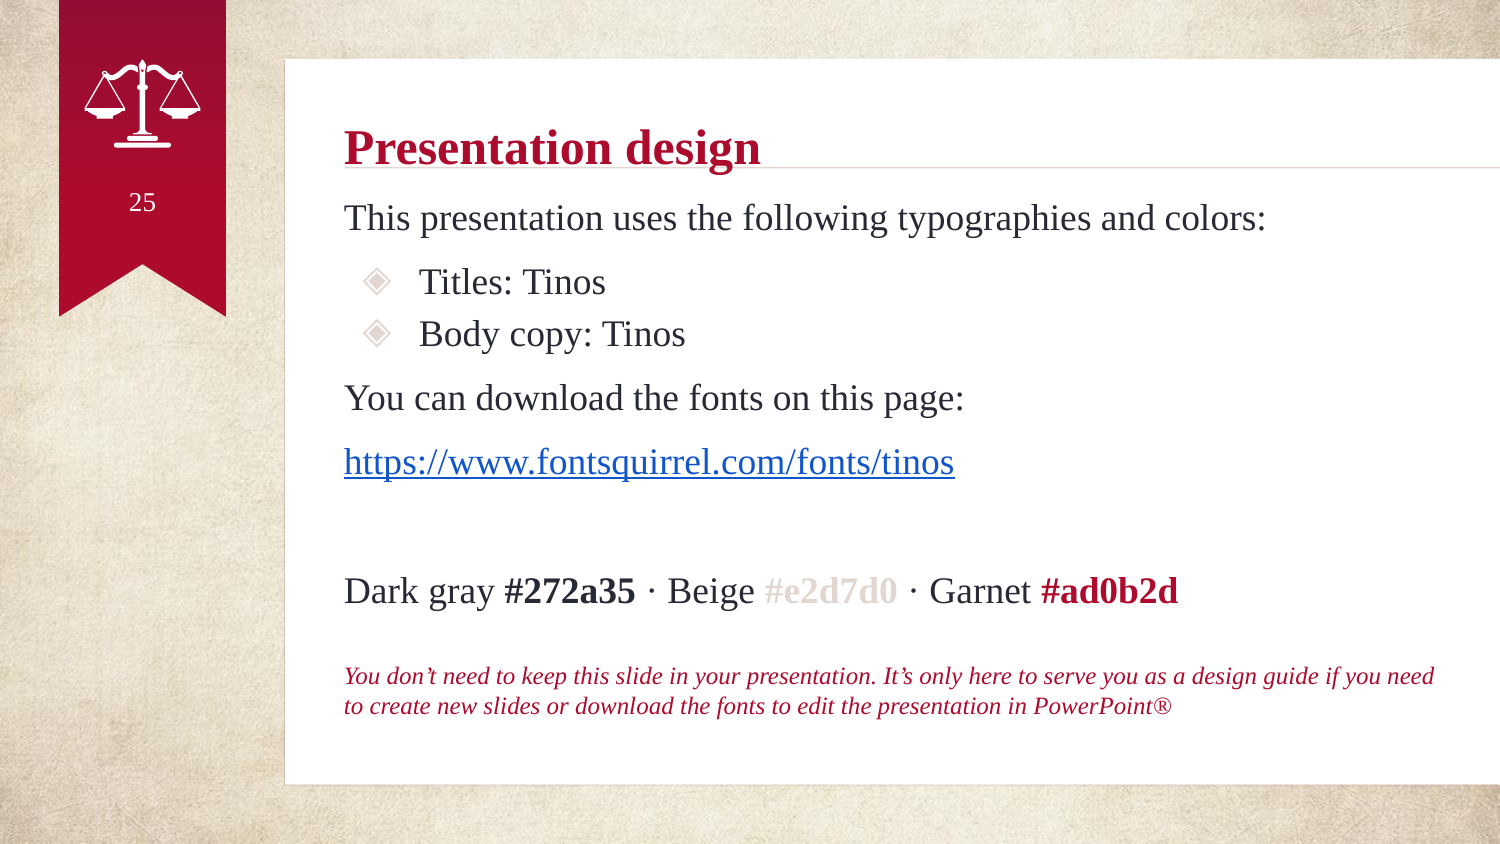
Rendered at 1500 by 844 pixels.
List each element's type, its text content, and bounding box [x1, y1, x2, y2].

picture [0, 0, 1500, 844]
list This presentation uses the following typographies and colors: Titles: Tinos Body copy: Tinos You can download the fonts on this page: https://www.fontsquirrel.com/fonts/tinos Dark gray #272a35 · Beige #e2d7d0 · Garnet #ad0b2d [343, 192, 1441, 659]
title Presentation design [343, 109, 1441, 175]
text_box You don’t need to keep this slide in your presentation. It’s only here to serve you as a design guide if you need to create new slides or download the fonts to edit the presentation in PowerPoint® [343, 659, 1441, 748]
slide_number <number> [58, 167, 226, 233]
